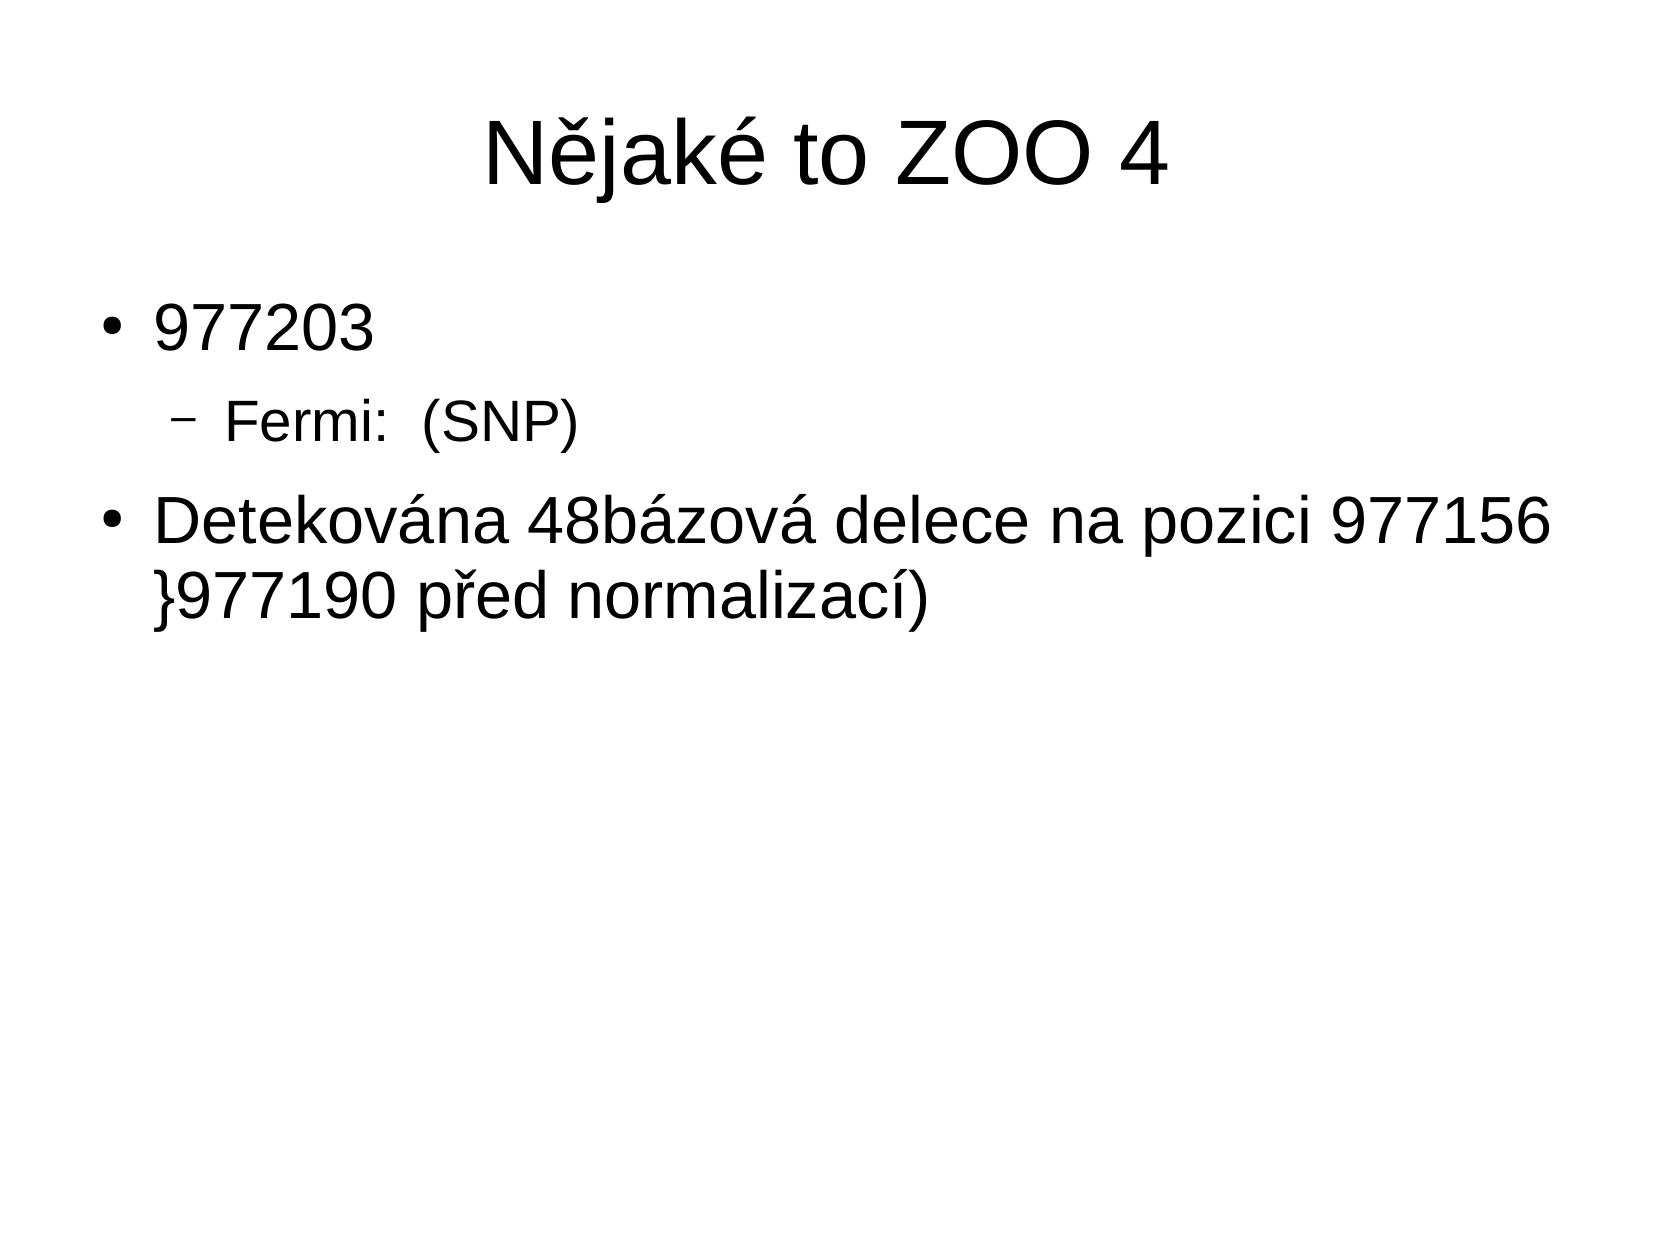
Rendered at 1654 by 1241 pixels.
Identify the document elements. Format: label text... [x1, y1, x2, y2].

list 977203 Fermi: (SNP) Detekována 48bázová delece na pozici 977156 }977190 před normalizací) [82, 290, 1571, 1010]
title Nějaké to ZOO 4 [82, 49, 1571, 257]
